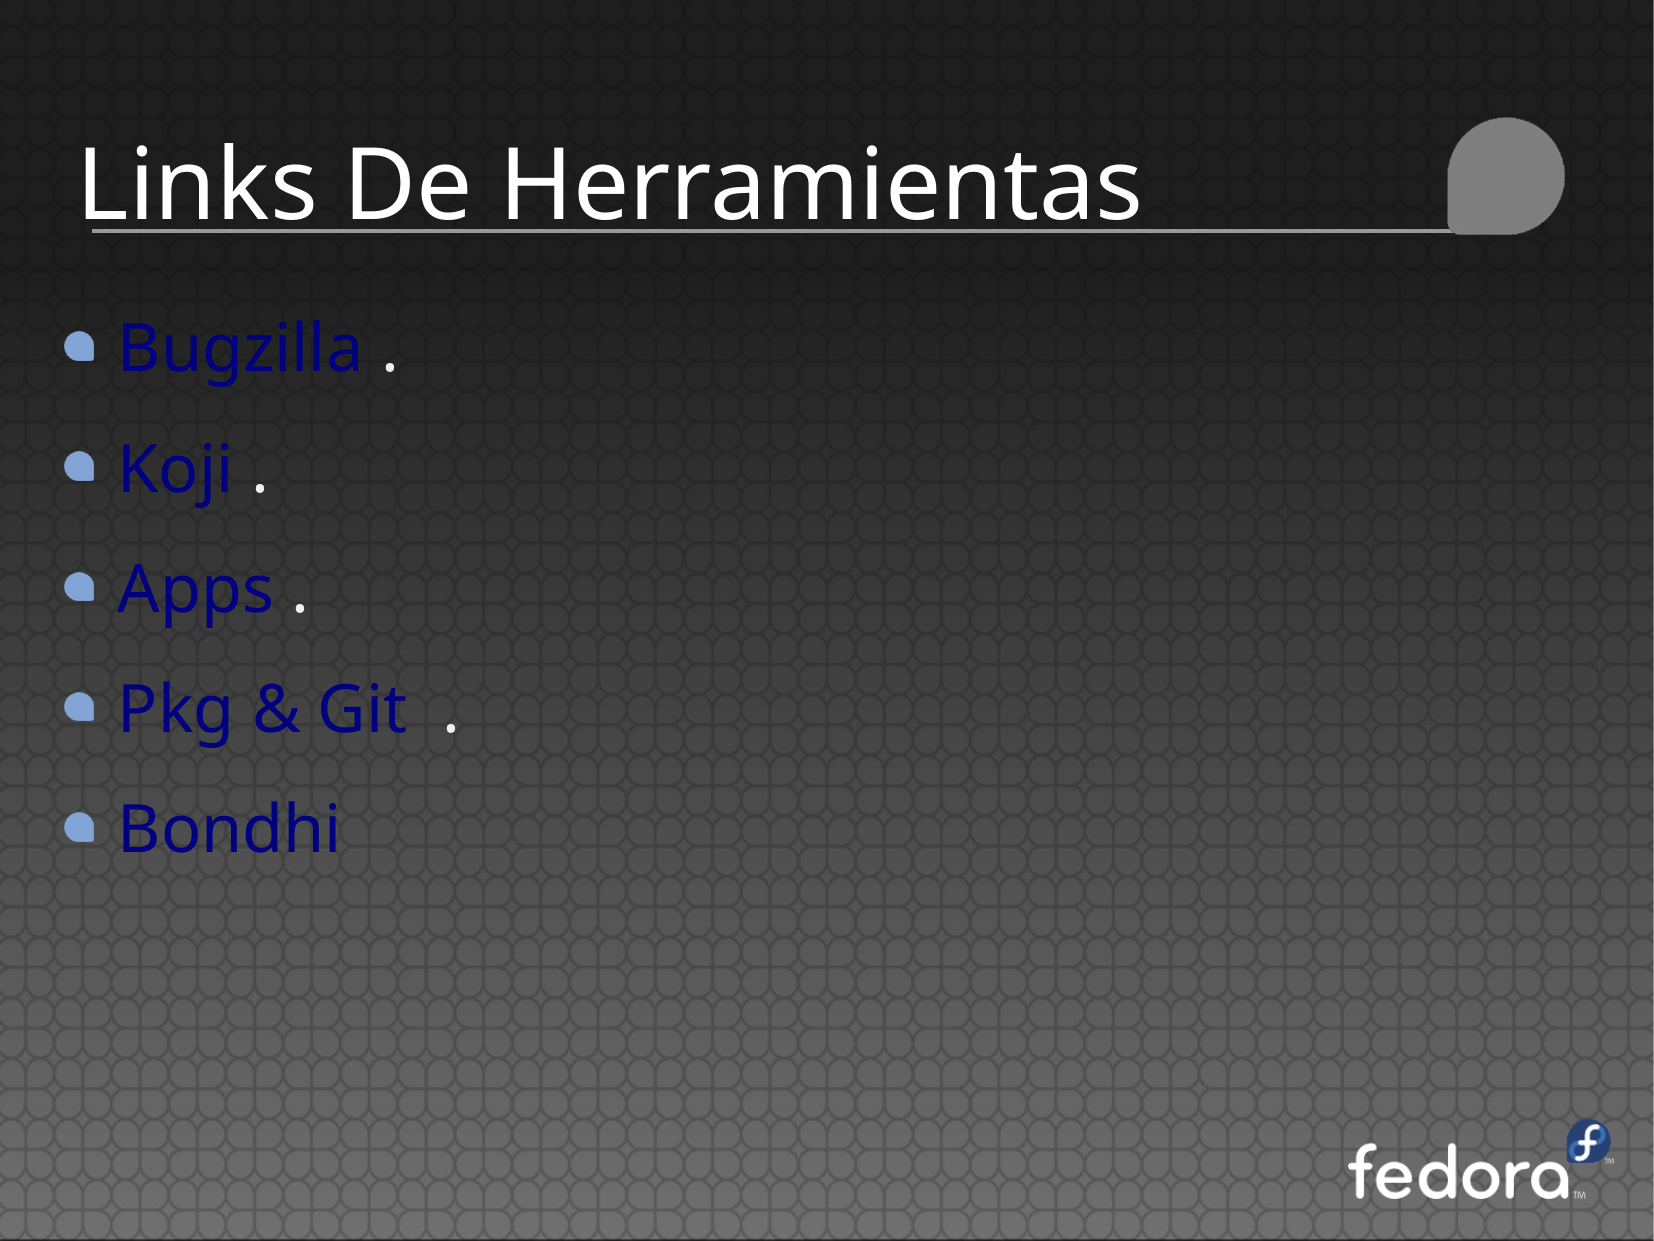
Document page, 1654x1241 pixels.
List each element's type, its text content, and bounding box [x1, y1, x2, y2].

list Bugzilla . Koji . Apps . Pkg & Git . Bondhi [46, 300, 1536, 1105]
picture [0, 0, 1654, 1241]
title Links De Herramientas [76, 112, 1566, 249]
